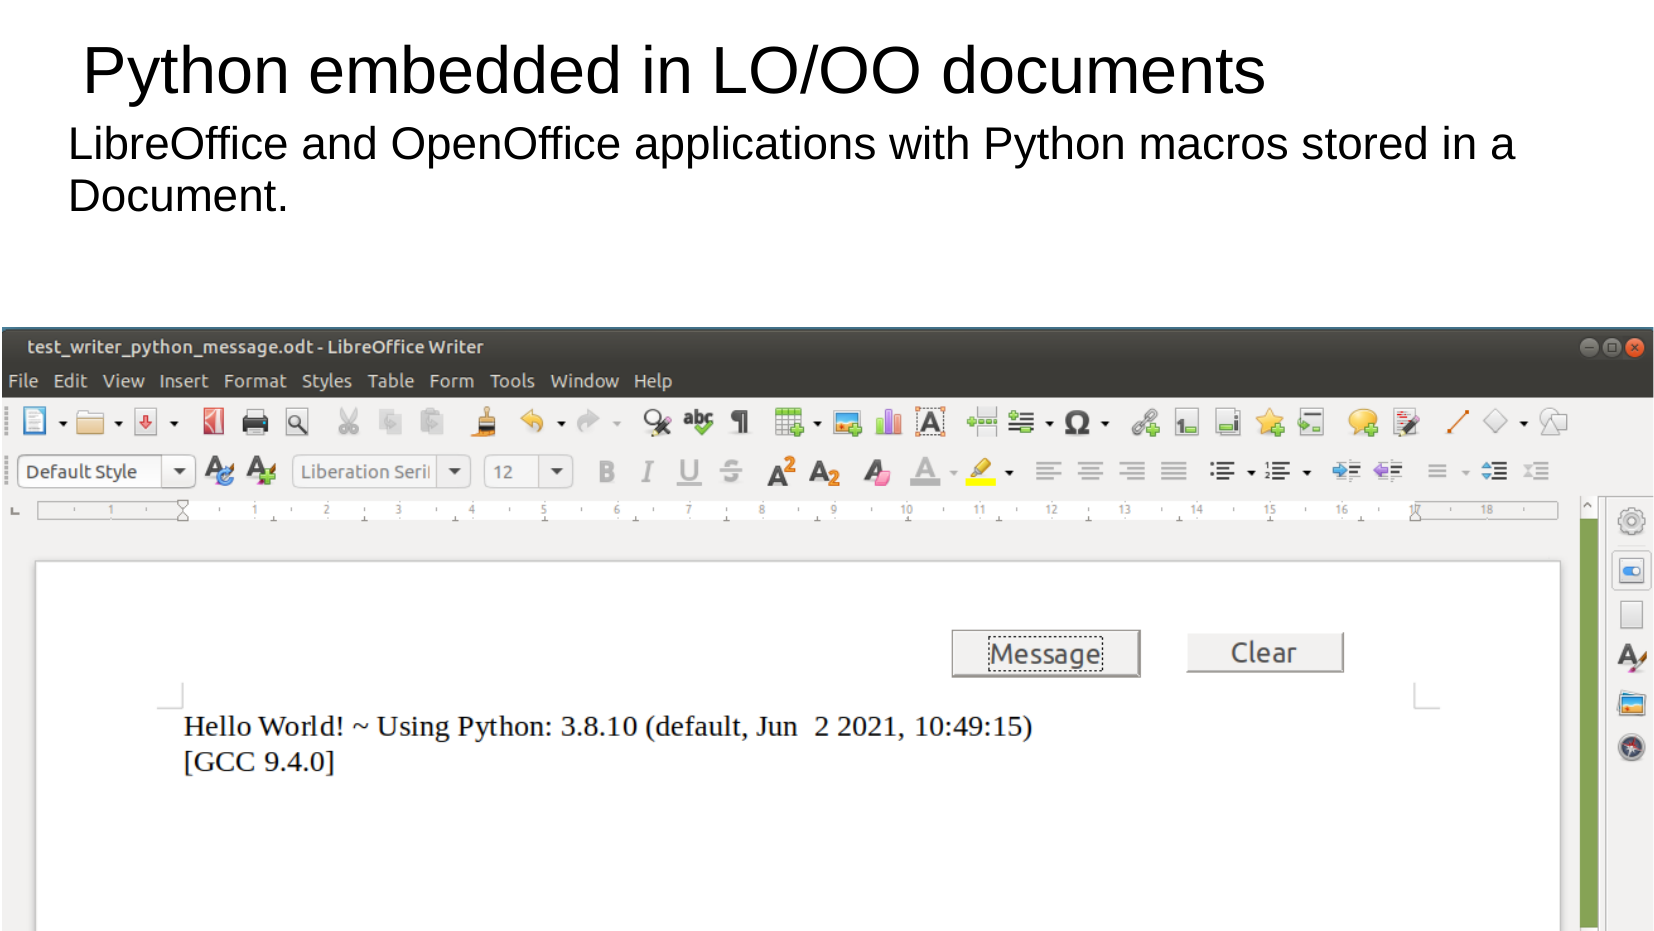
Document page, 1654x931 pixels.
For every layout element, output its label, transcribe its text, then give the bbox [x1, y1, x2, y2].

picture [2, 327, 1654, 931]
title Python embedded in LO/OO documents [82, 32, 1571, 108]
subtitle LibreOffice and OpenOffice applications with Python macros stored in a Document. [67, 118, 1557, 273]
